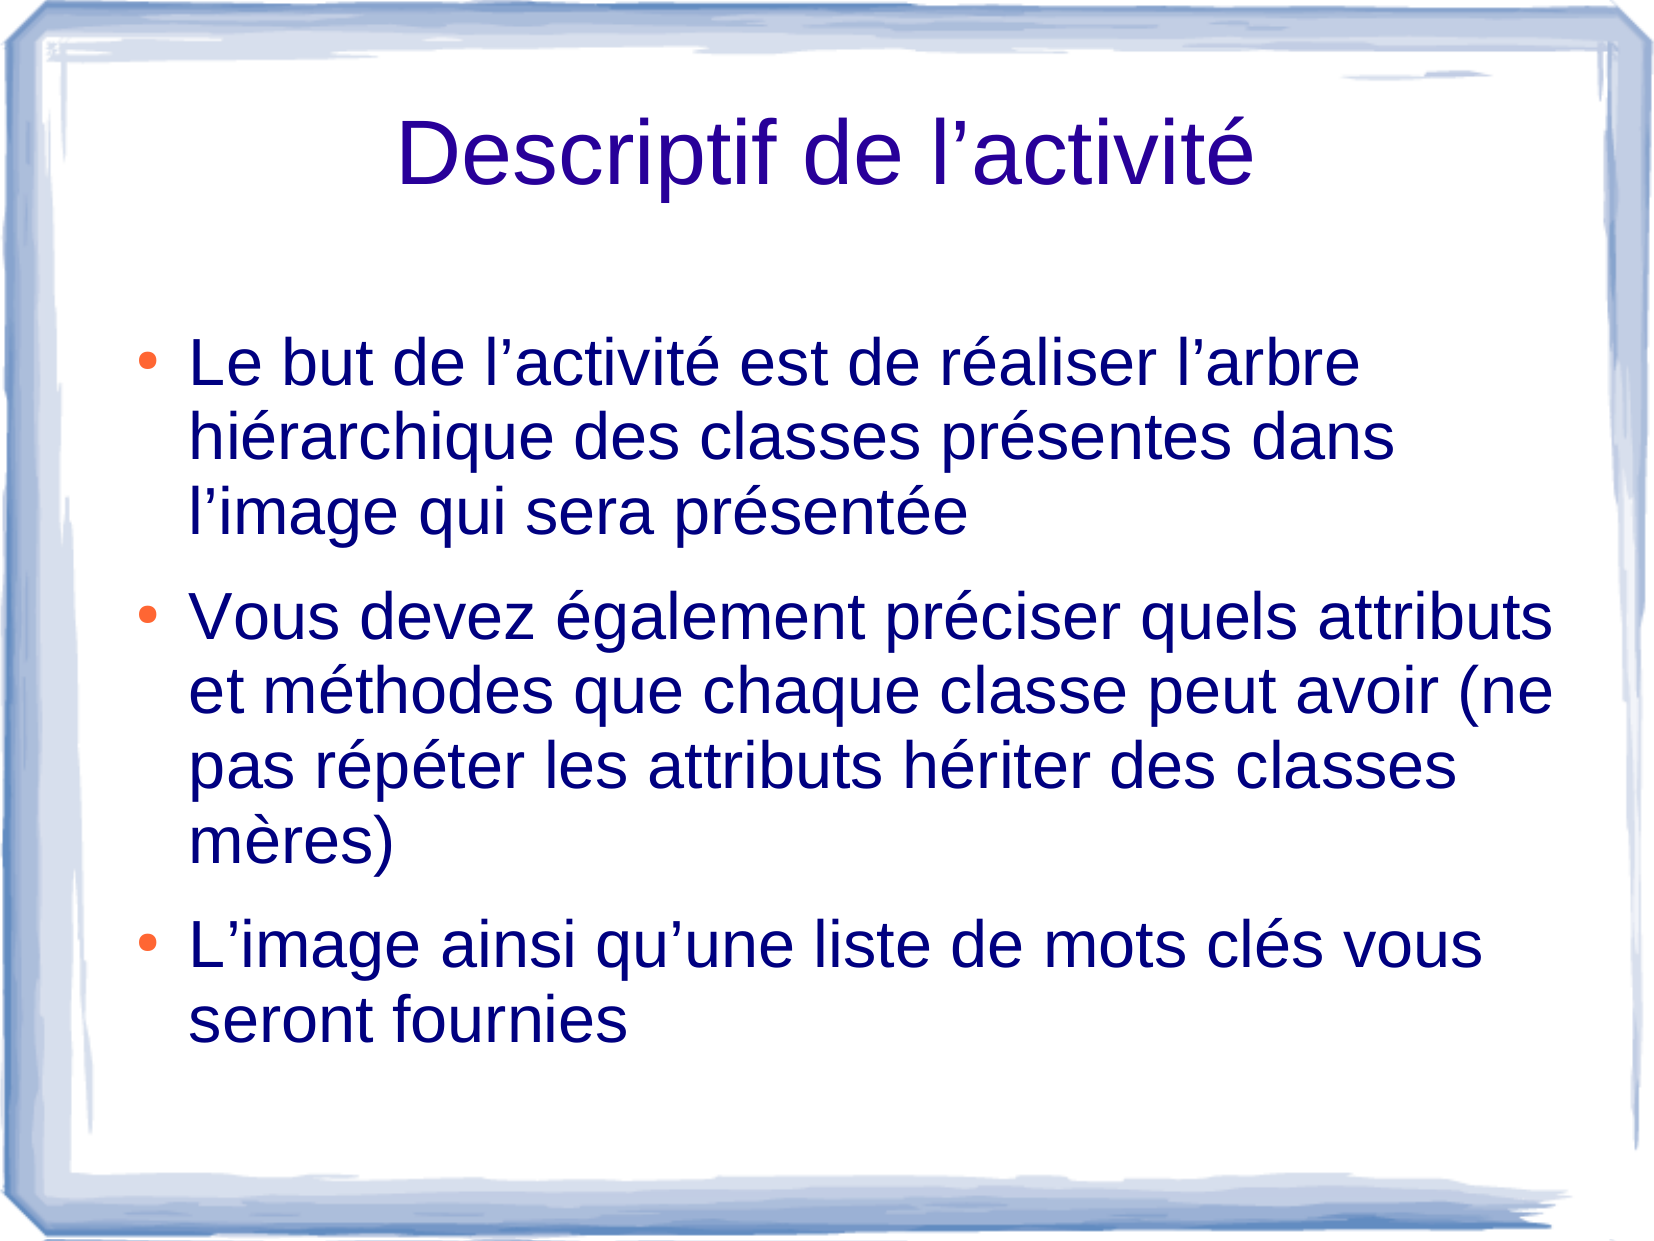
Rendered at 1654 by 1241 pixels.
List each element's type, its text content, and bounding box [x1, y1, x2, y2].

picture [0, 0, 1654, 1241]
list Le but de l’activité est de réaliser l’arbre hiérarchique des classes présentes dans l’image qui sera présentée Vous devez également préciser quels attributs et méthodes que chaque classe peut avoir (ne pas répéter les attributs hériter des classes mères) L’image ainsi qu’une liste de mots clés vous seront fournies [118, 324, 1571, 1057]
title Descriptif de l’activité [82, 49, 1571, 257]
